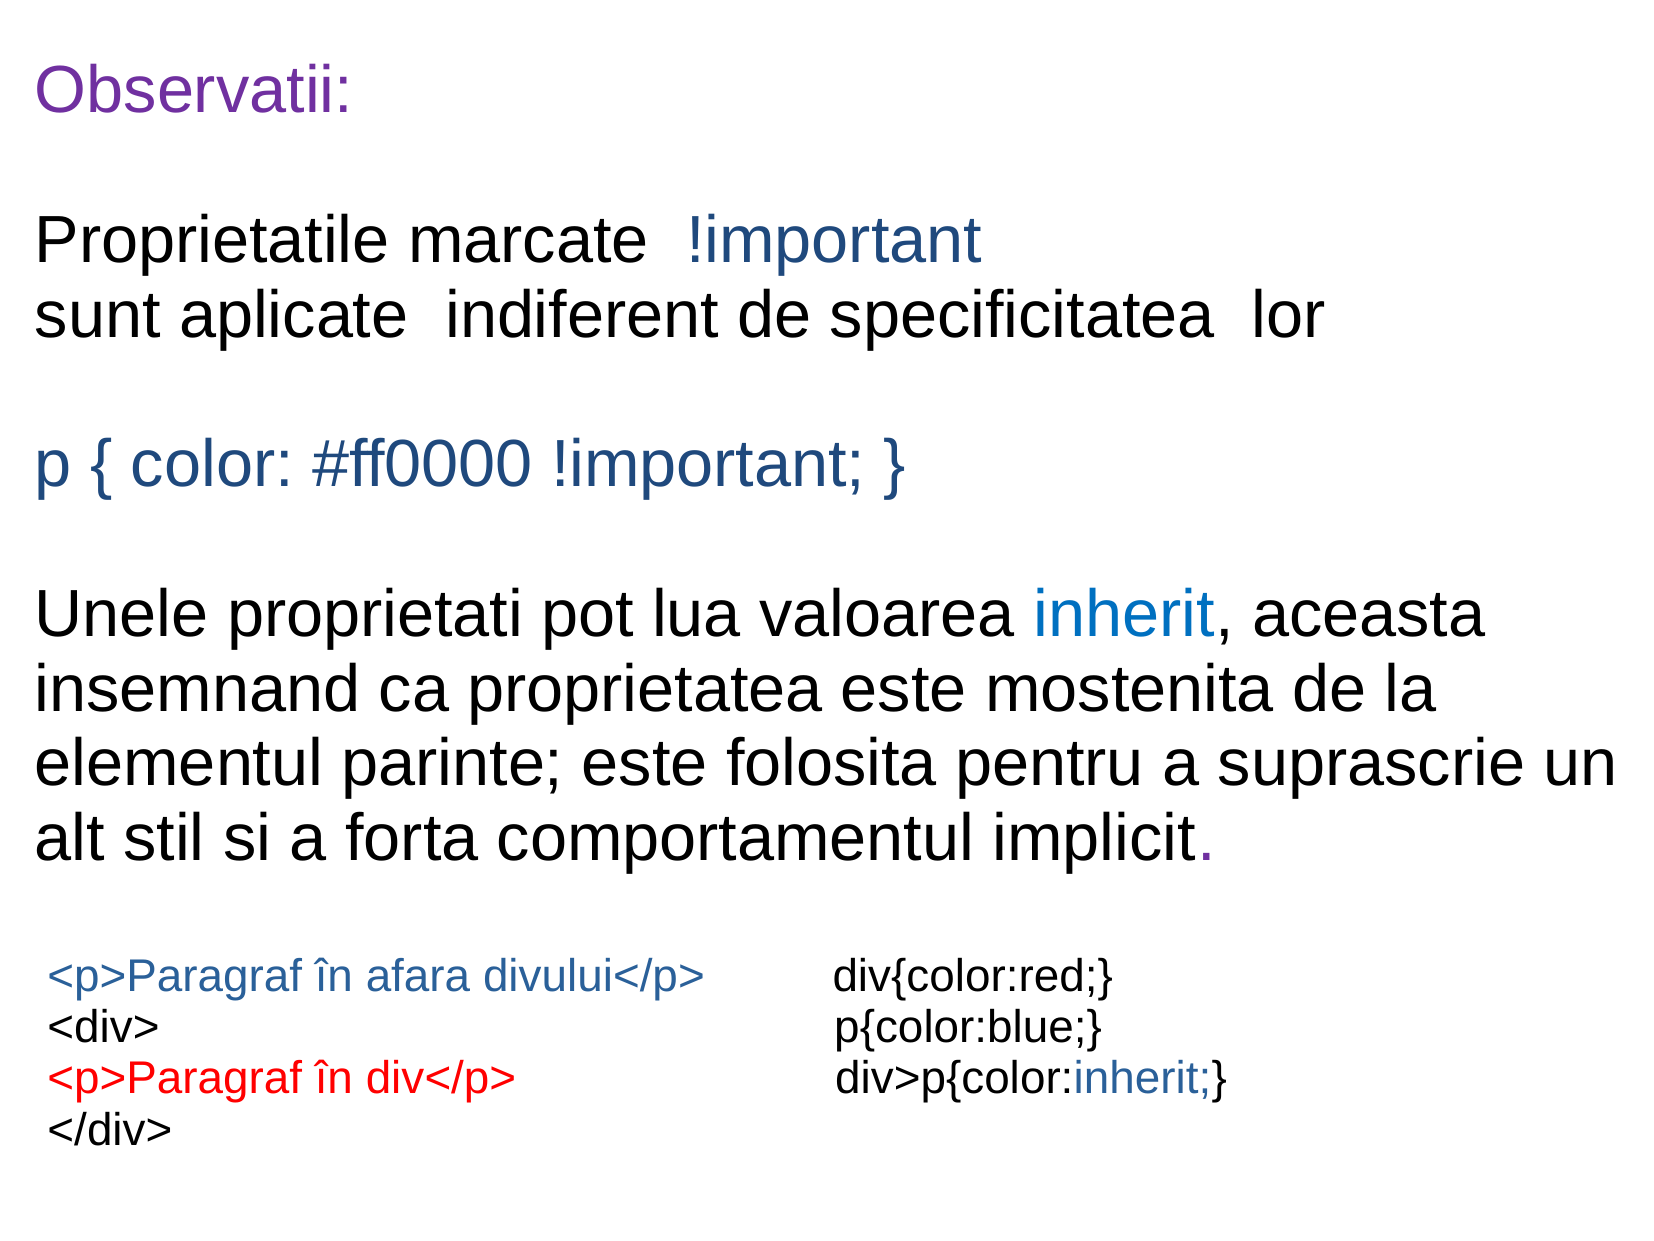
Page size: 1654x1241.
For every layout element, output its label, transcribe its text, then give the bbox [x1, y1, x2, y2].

text_box Observatii: Proprietatile marcate !important sunt aplicate indiferent de specificitatea lor p { color: #ff0000 !important; } Unele proprietati pot lua valoarea inherit, aceasta insemnand ca proprietatea este mostenita de la elementul parinte; este folosita pentru a suprascrie un alt stil si a forta comportamentul implicit. <p>Paragraf în afara divului</p> div{color:red;} <div> p{color:blue;} <p>Paragraf în div</p> div>p{color:inherit;} </div> [20, 45, 1641, 1241]
